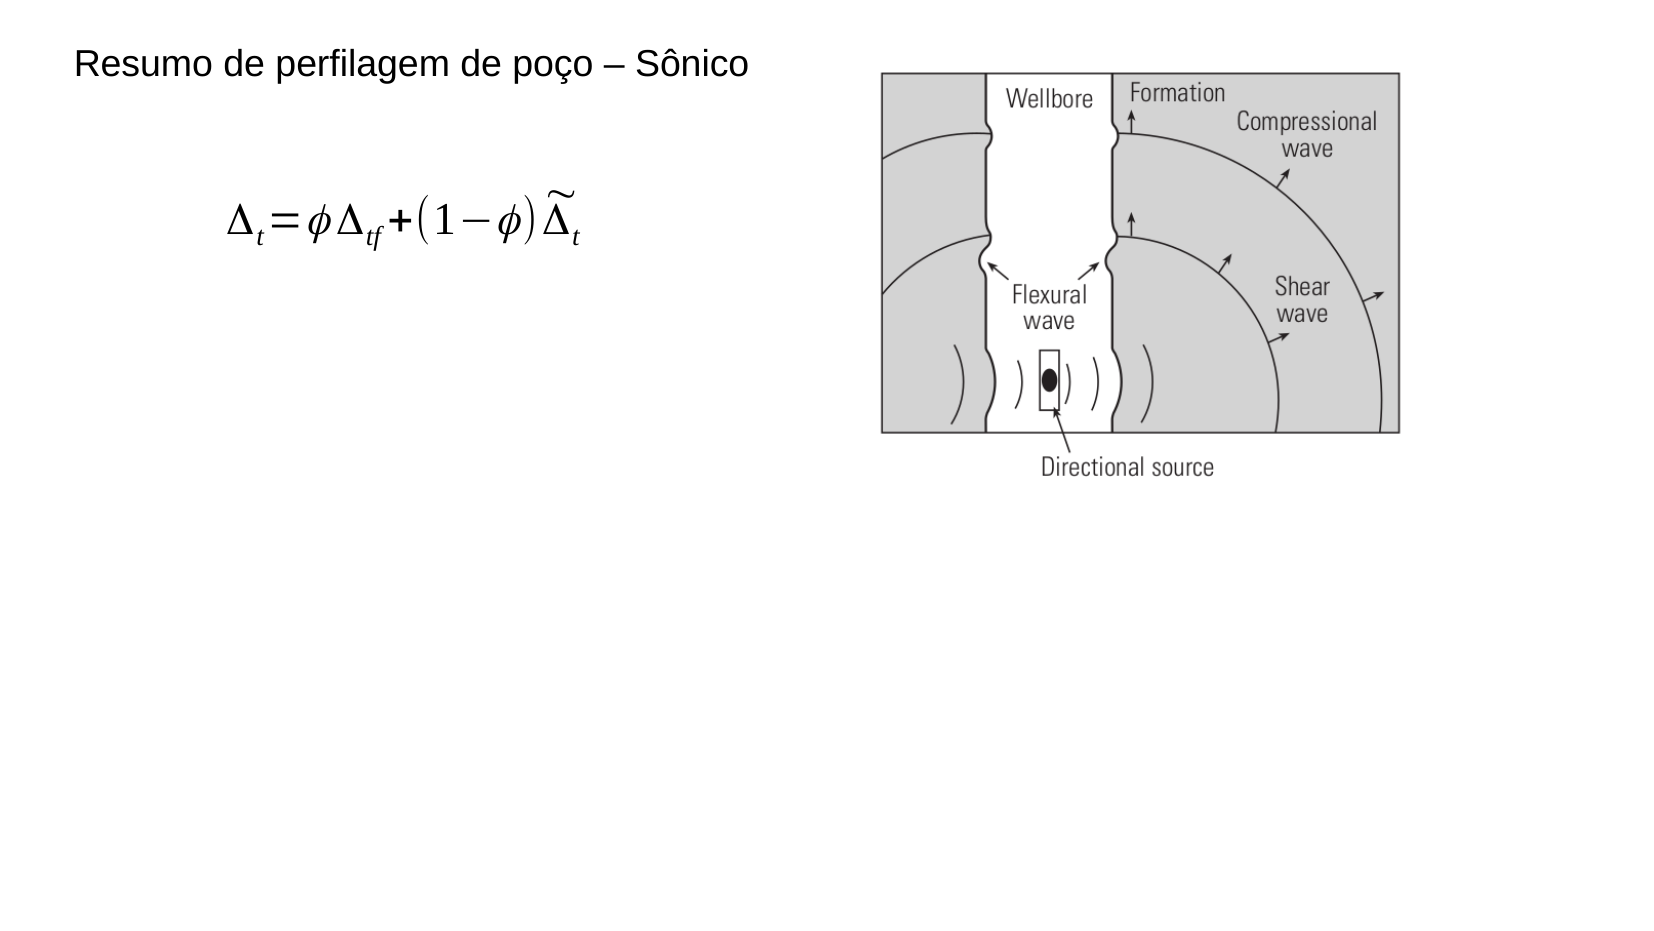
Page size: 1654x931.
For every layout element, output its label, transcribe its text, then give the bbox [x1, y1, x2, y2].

text_box Resumo de perfilagem de poço – Sônico [59, 35, 1123, 93]
chart [219, 189, 589, 251]
picture [850, 49, 1418, 485]
